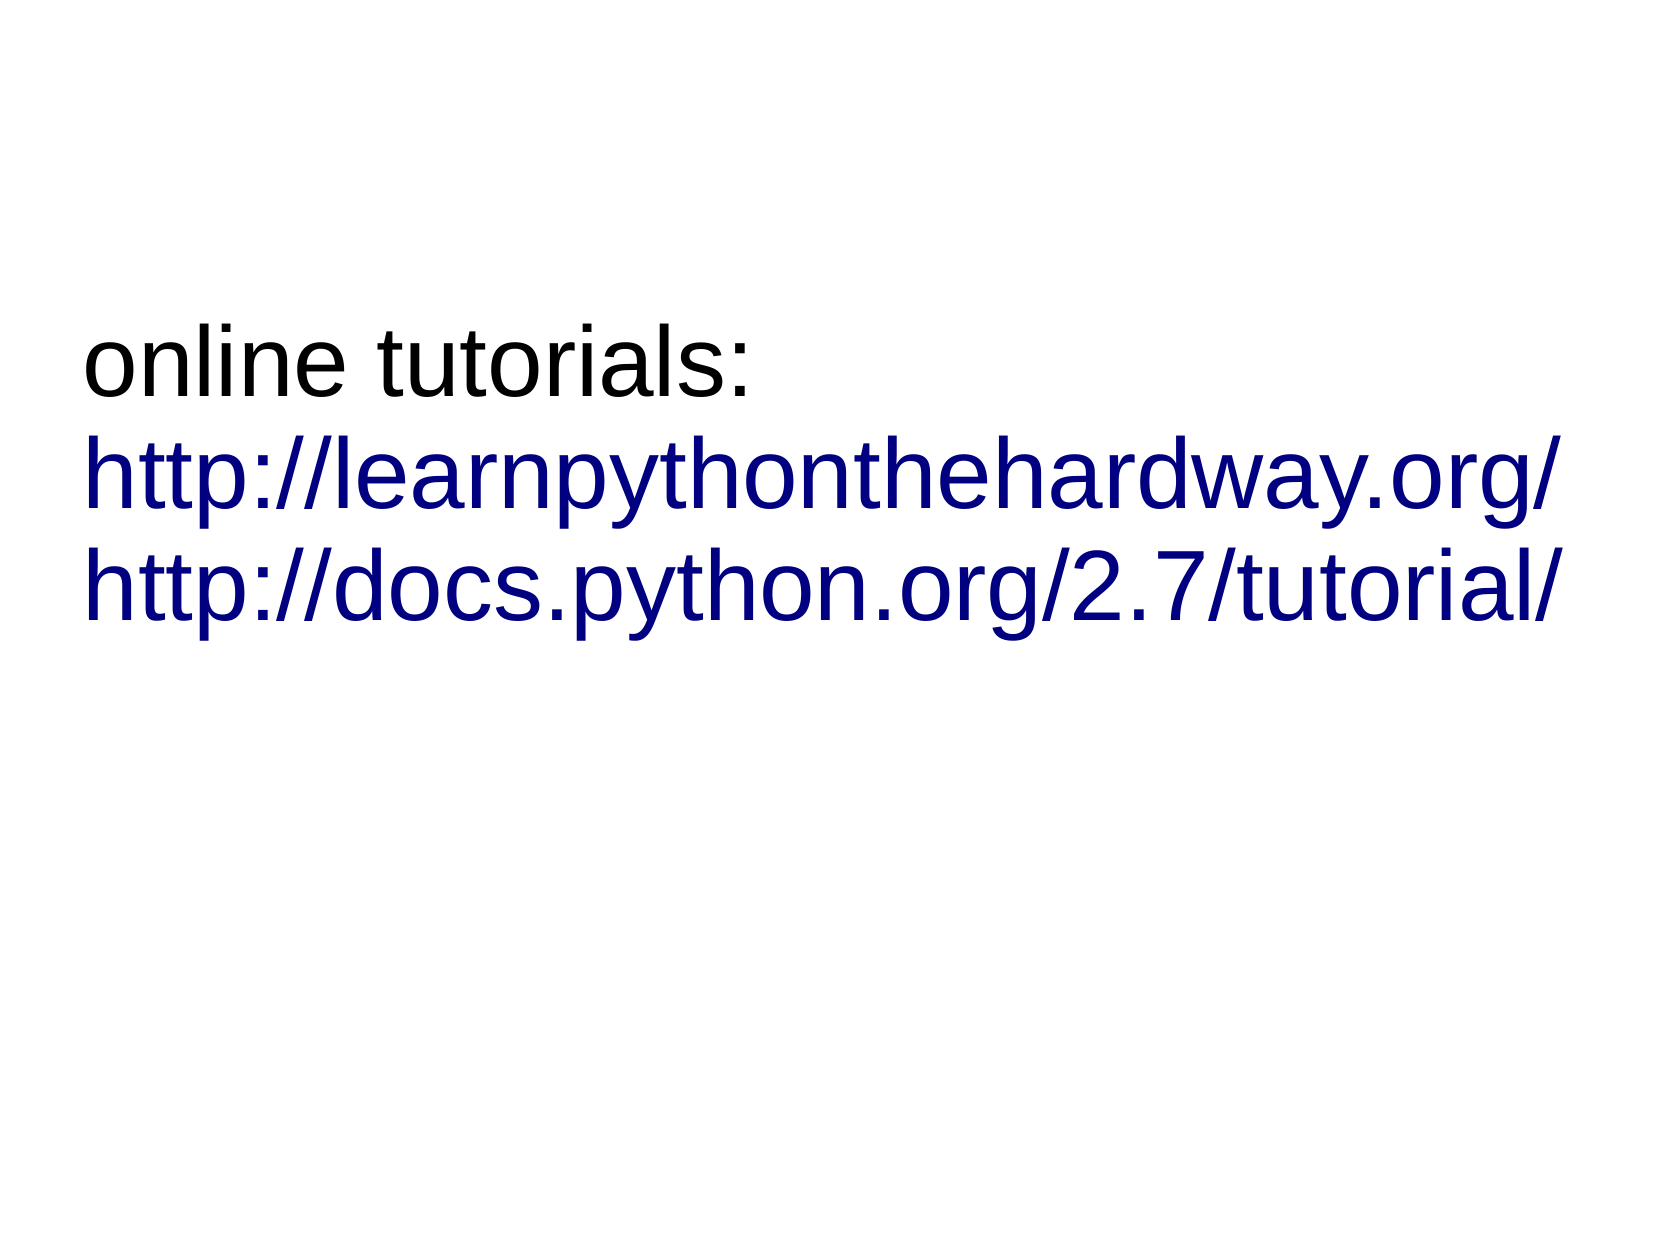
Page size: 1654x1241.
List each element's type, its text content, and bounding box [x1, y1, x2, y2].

subtitle online tutorials: http://learnpythonthehardway.org/ http://docs.python.org/2.7/tutorial/ [82, 49, 1571, 1010]
